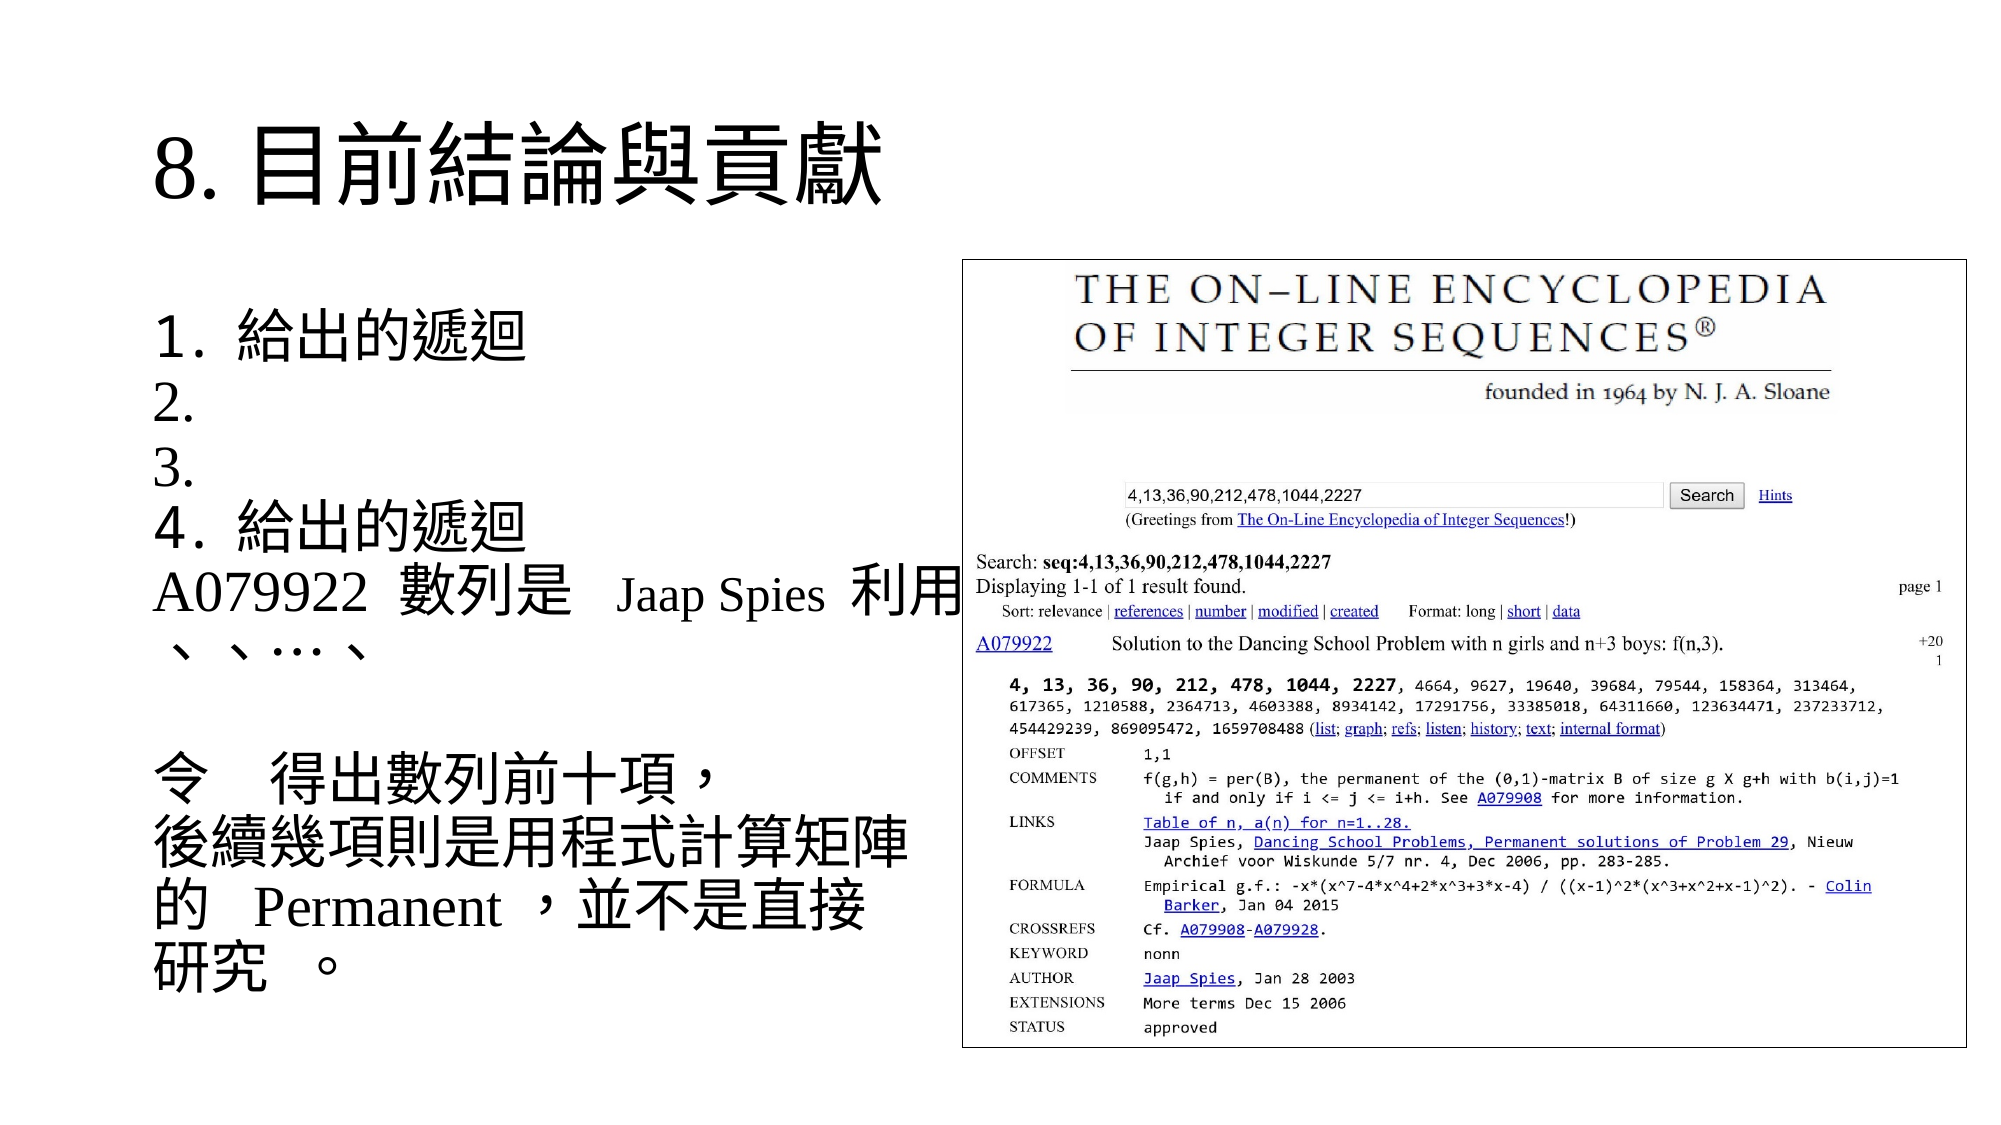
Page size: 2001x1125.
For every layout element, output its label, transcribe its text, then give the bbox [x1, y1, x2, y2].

list 給出的遞迴 給出的遞迴 A079922 數列是 Jaap Spies 利用 、、…、 令 得出數列前十項， 後續幾項則是用程式計算矩陣 的 Permanent，並不是直接 研究 。 [137, 299, 962, 1014]
title 8.目前結論與貢獻 [137, 59, 1863, 278]
picture [962, 259, 1967, 1047]
